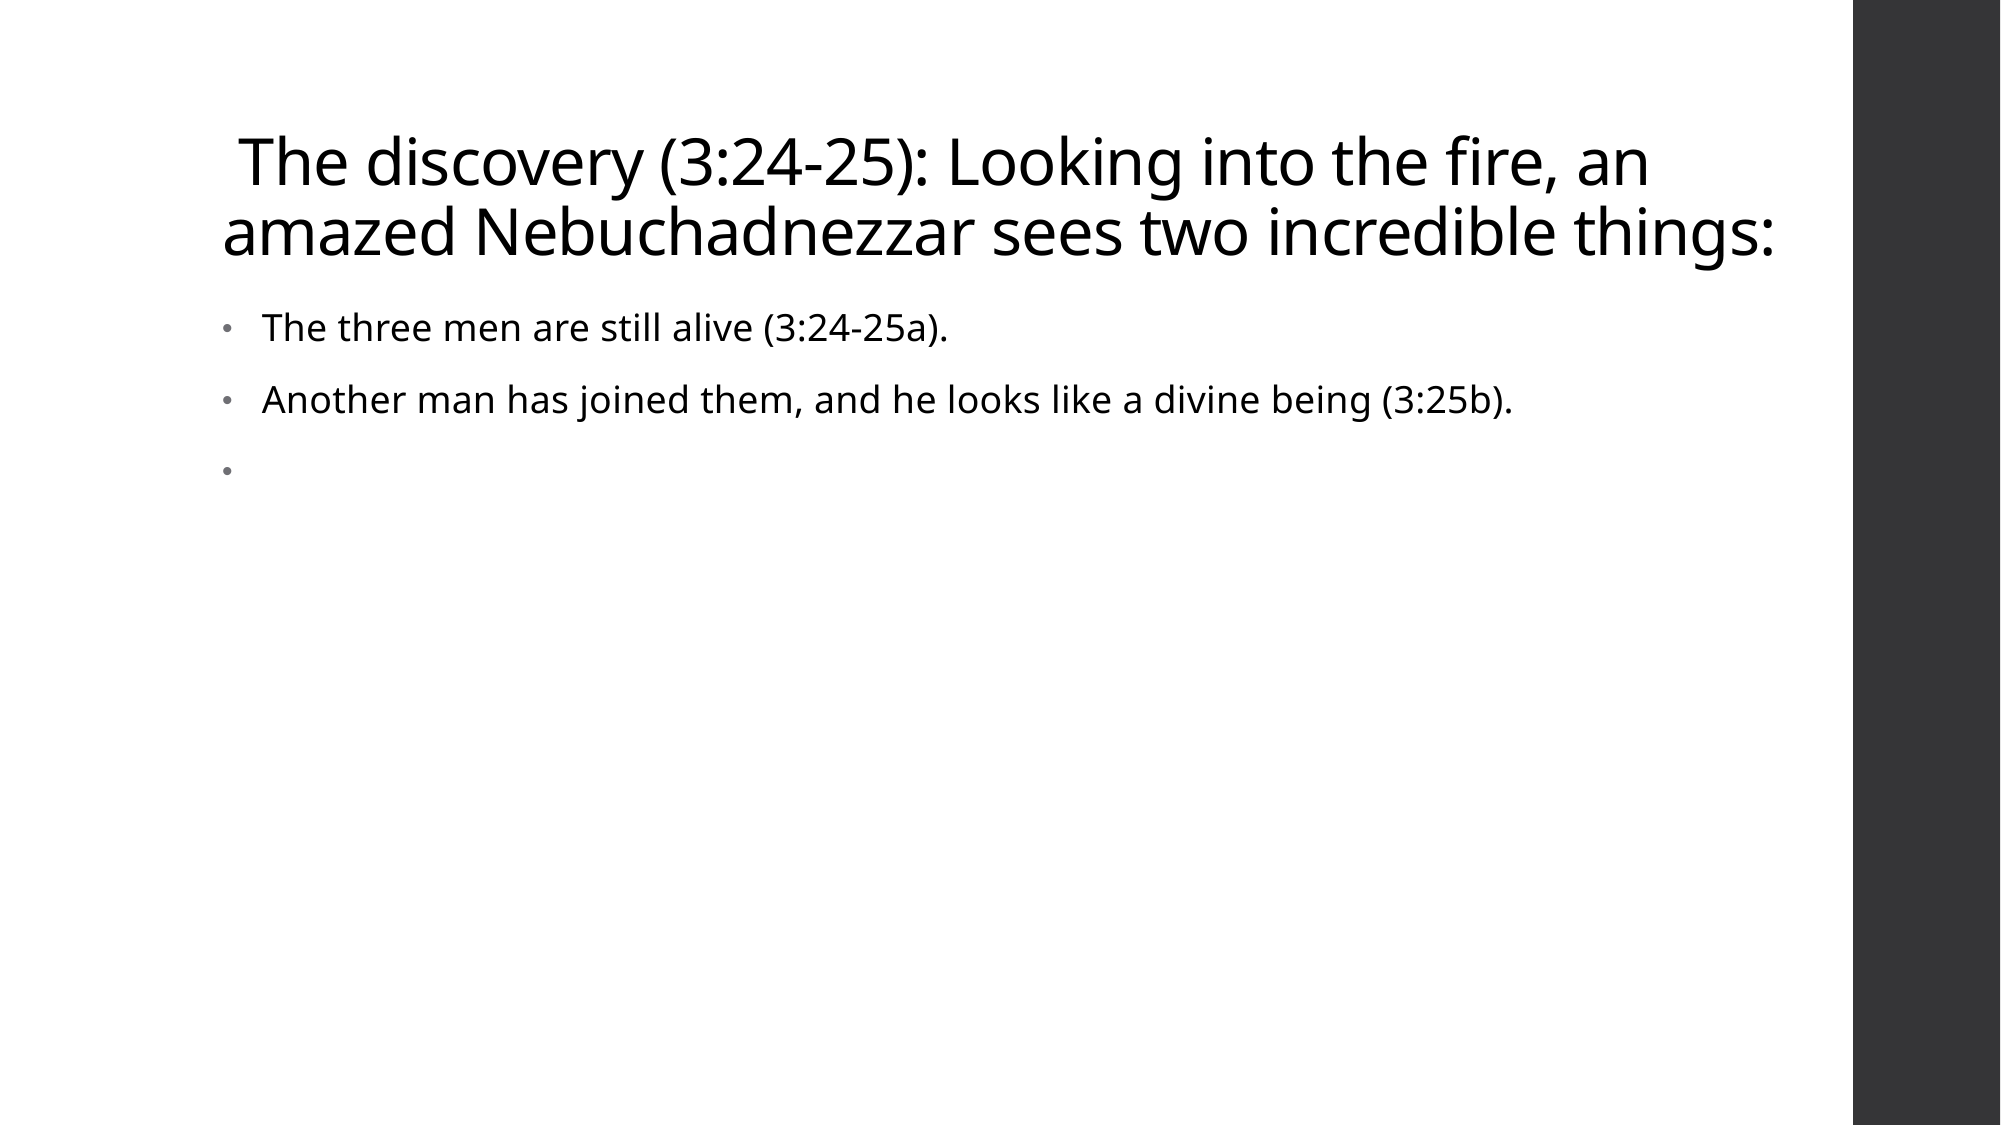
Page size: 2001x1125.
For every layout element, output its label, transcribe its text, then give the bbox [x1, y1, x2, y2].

title The discovery (3:24-25): Looking into the fire, an amazed Nebuchadnezzar sees two incredible things: [206, 60, 1797, 278]
list The three men are still alive (3:24-25a). Another man has joined them, and he looks like a divine being (3:25b). [206, 299, 1617, 1014]
